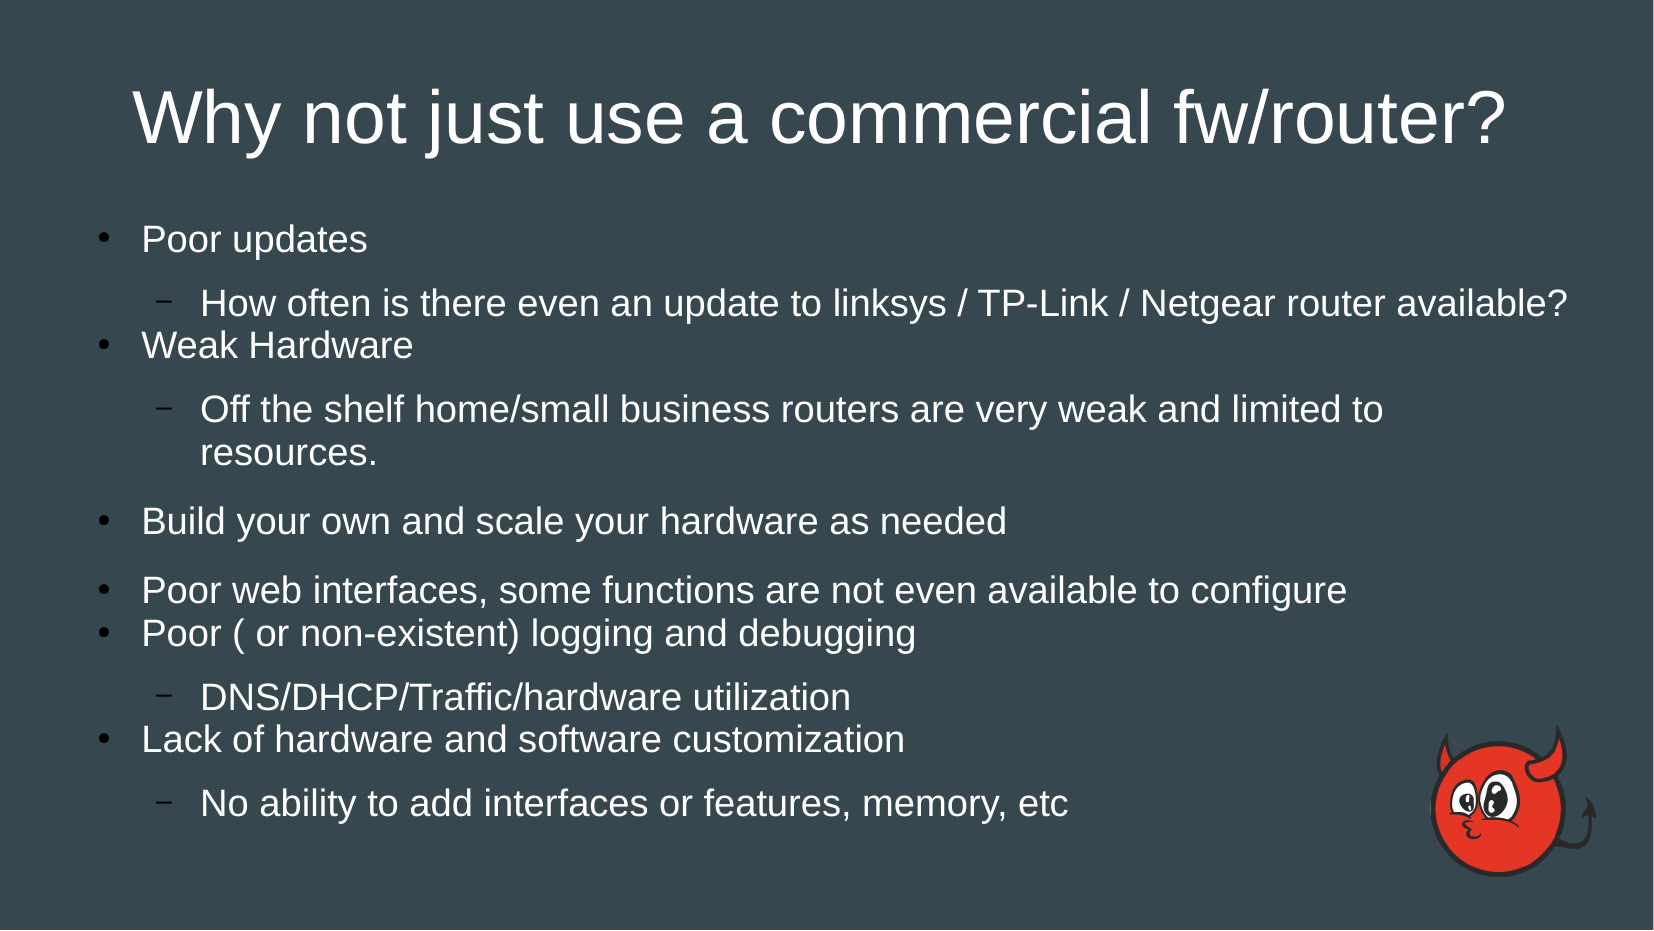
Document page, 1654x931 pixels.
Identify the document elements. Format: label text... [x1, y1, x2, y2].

list Poor updates How often is there even an update to linksys / TP-Link / Netgear router available? Weak Hardware Off the shelf home/small business routers are very weak and limited to resources. Build your own and scale your hardware as needed Poor web interfaces, some functions are not even available to configure Poor ( or non-existent) logging and debugging DNS/DHCP/Traffic/hardware utilization Lack of hardware and software customization No ability to add interfaces or features, memory, etc [82, 217, 1571, 871]
title Why not just use a commercial fw/router? [110, 39, 1531, 196]
picture [1427, 717, 1598, 888]
